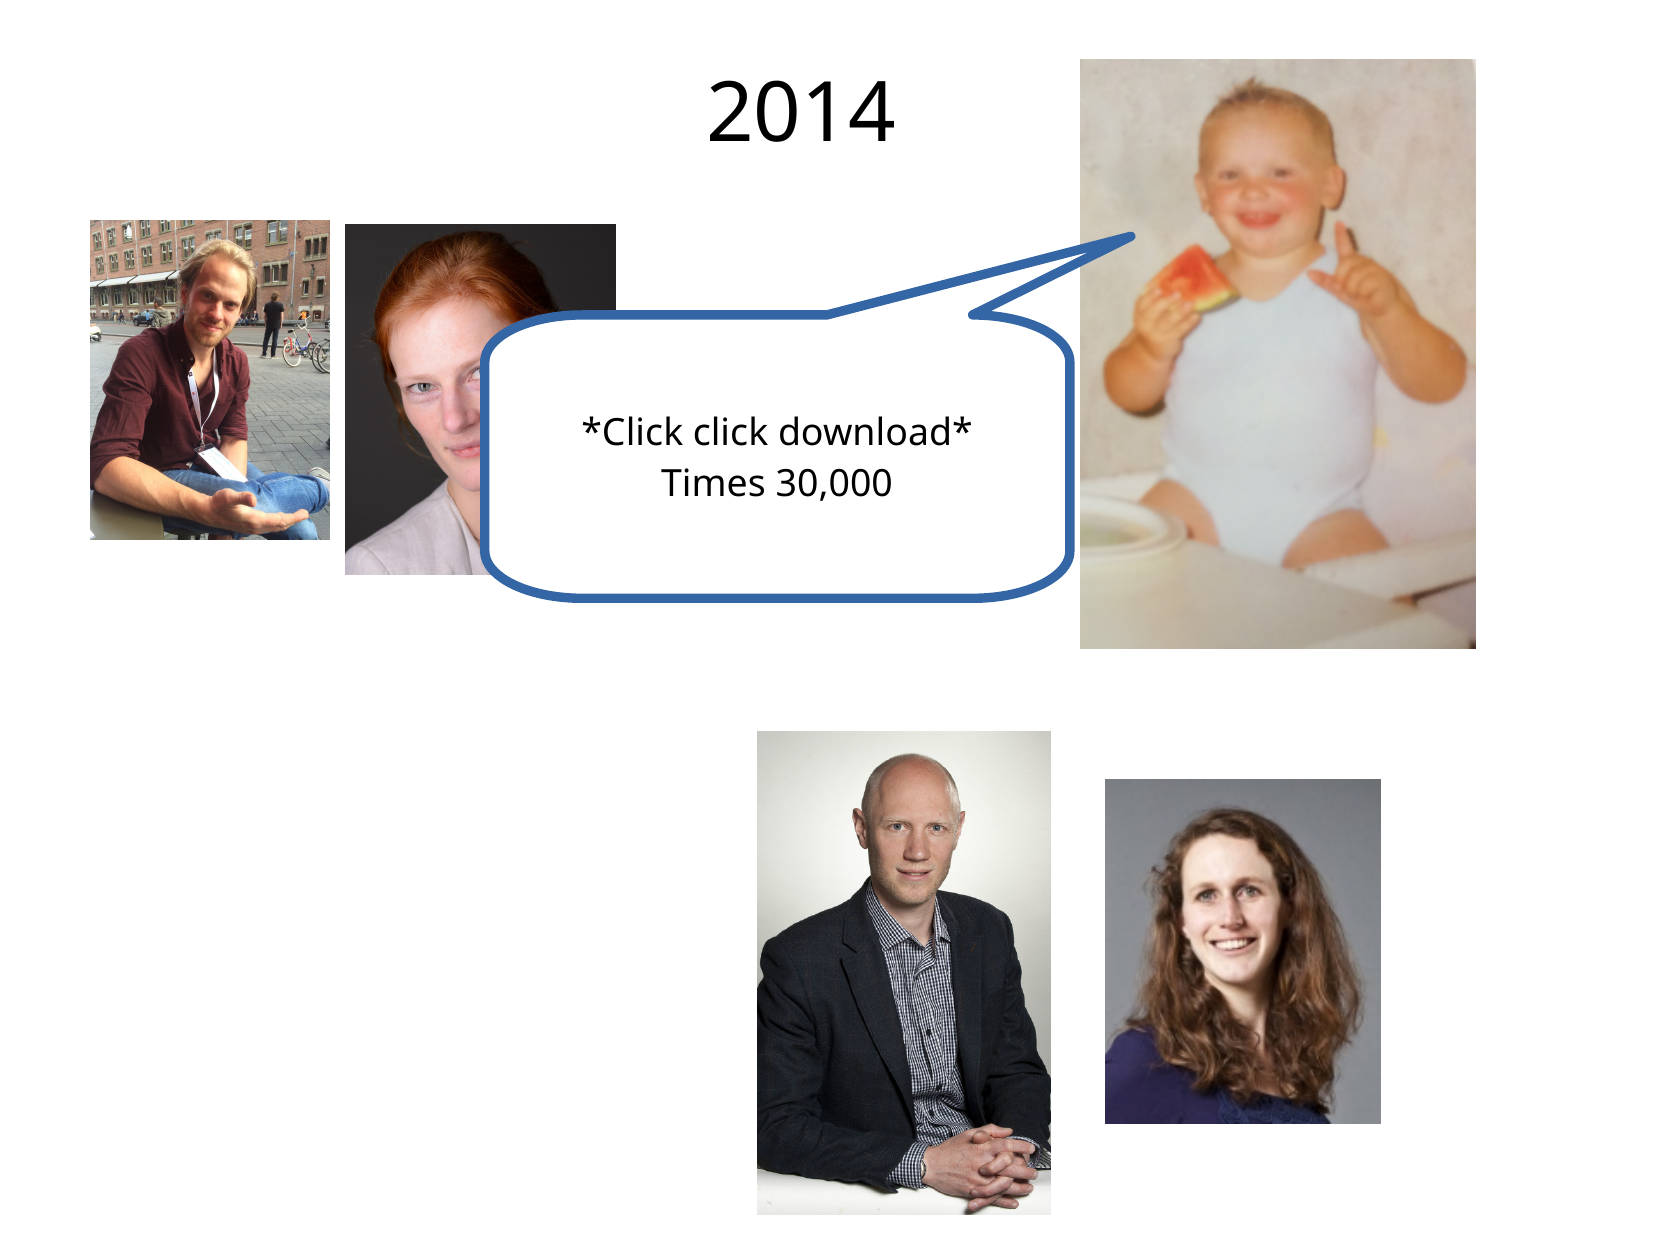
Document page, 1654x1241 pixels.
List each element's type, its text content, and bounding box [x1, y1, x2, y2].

picture [1105, 779, 1381, 1124]
picture [90, 220, 330, 541]
picture [1080, 59, 1476, 650]
picture [757, 731, 1051, 1216]
text_box 2014 [380, 45, 1221, 161]
picture [345, 224, 616, 575]
text_box *Click click download* Times 30,000 [484, 236, 1131, 599]
